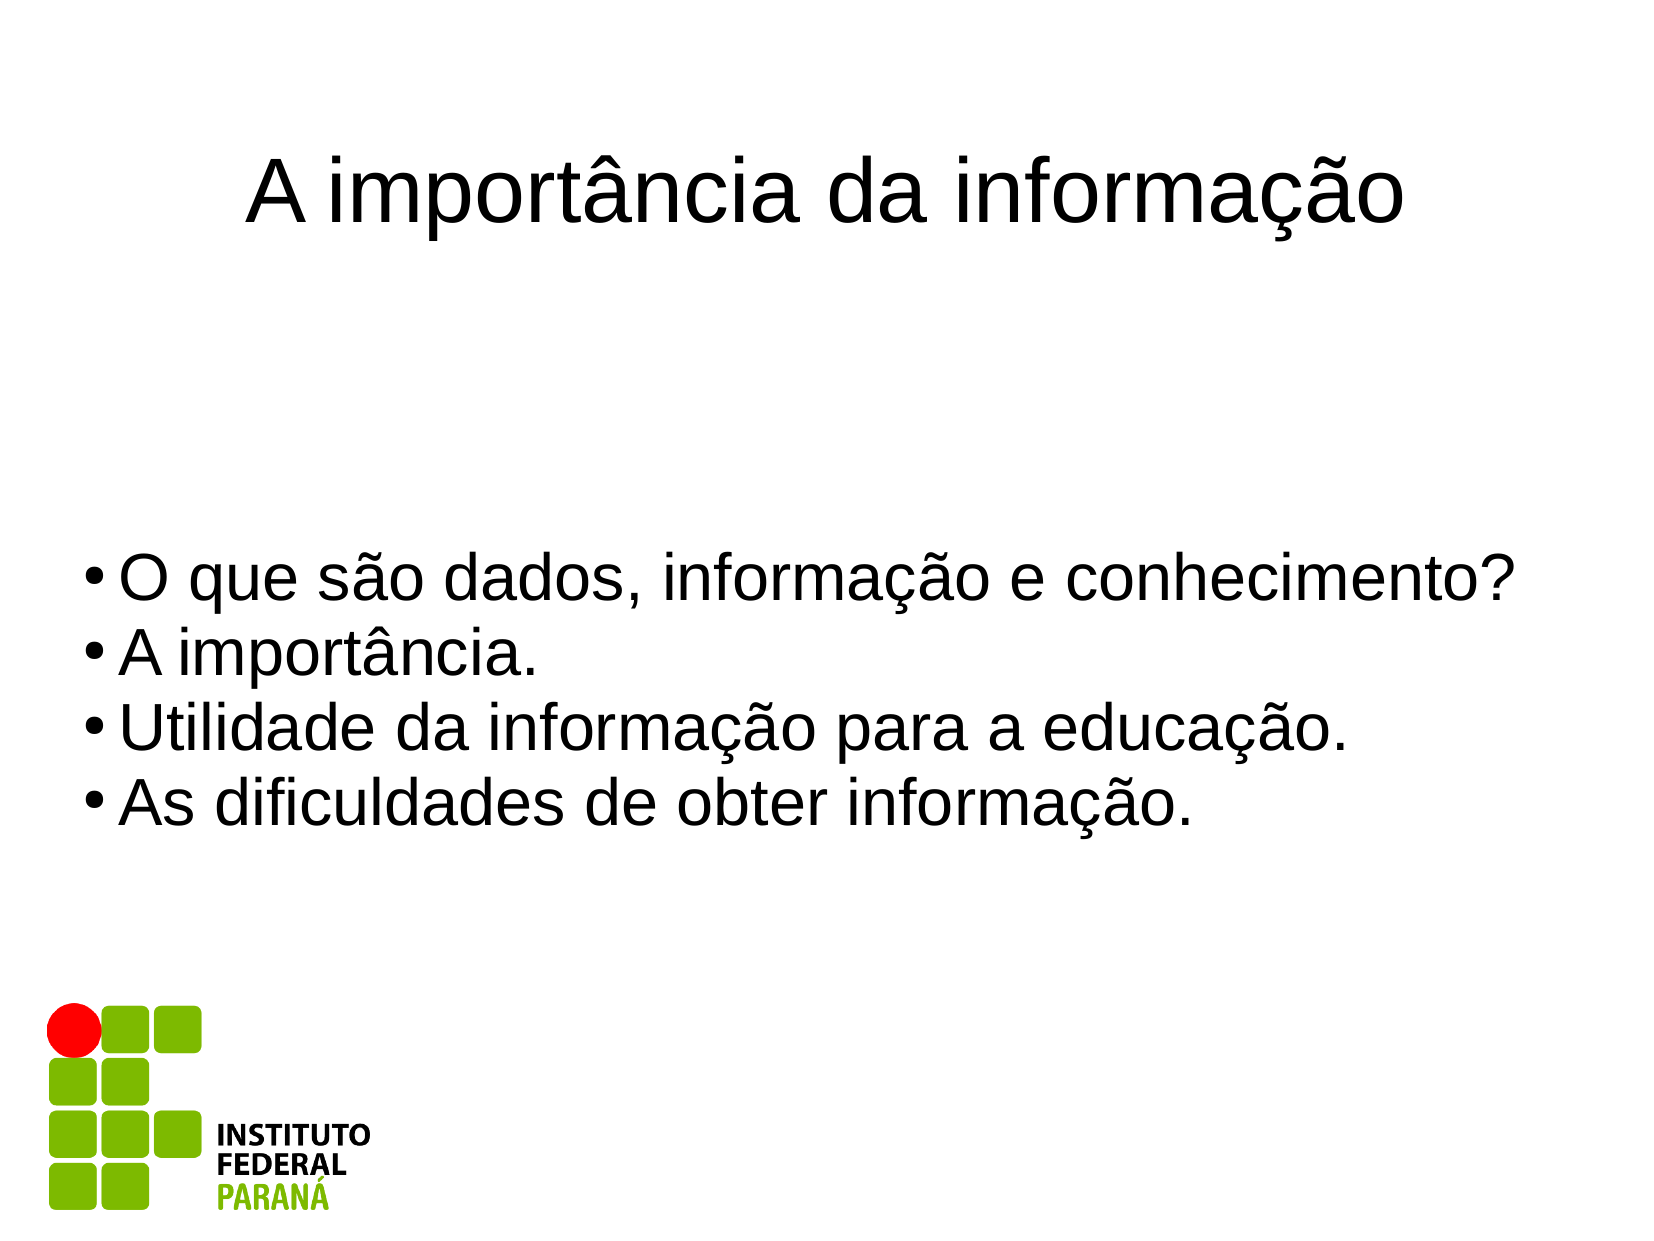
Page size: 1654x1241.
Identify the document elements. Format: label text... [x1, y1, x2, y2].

title A importância da informação [82, 87, 1571, 295]
subtitle O que são dados, informação e conhecimento? A importância. Utilidade da informação para a educação. As dificuldades de obter informação. [82, 366, 1571, 1014]
picture [47, 1003, 370, 1211]
